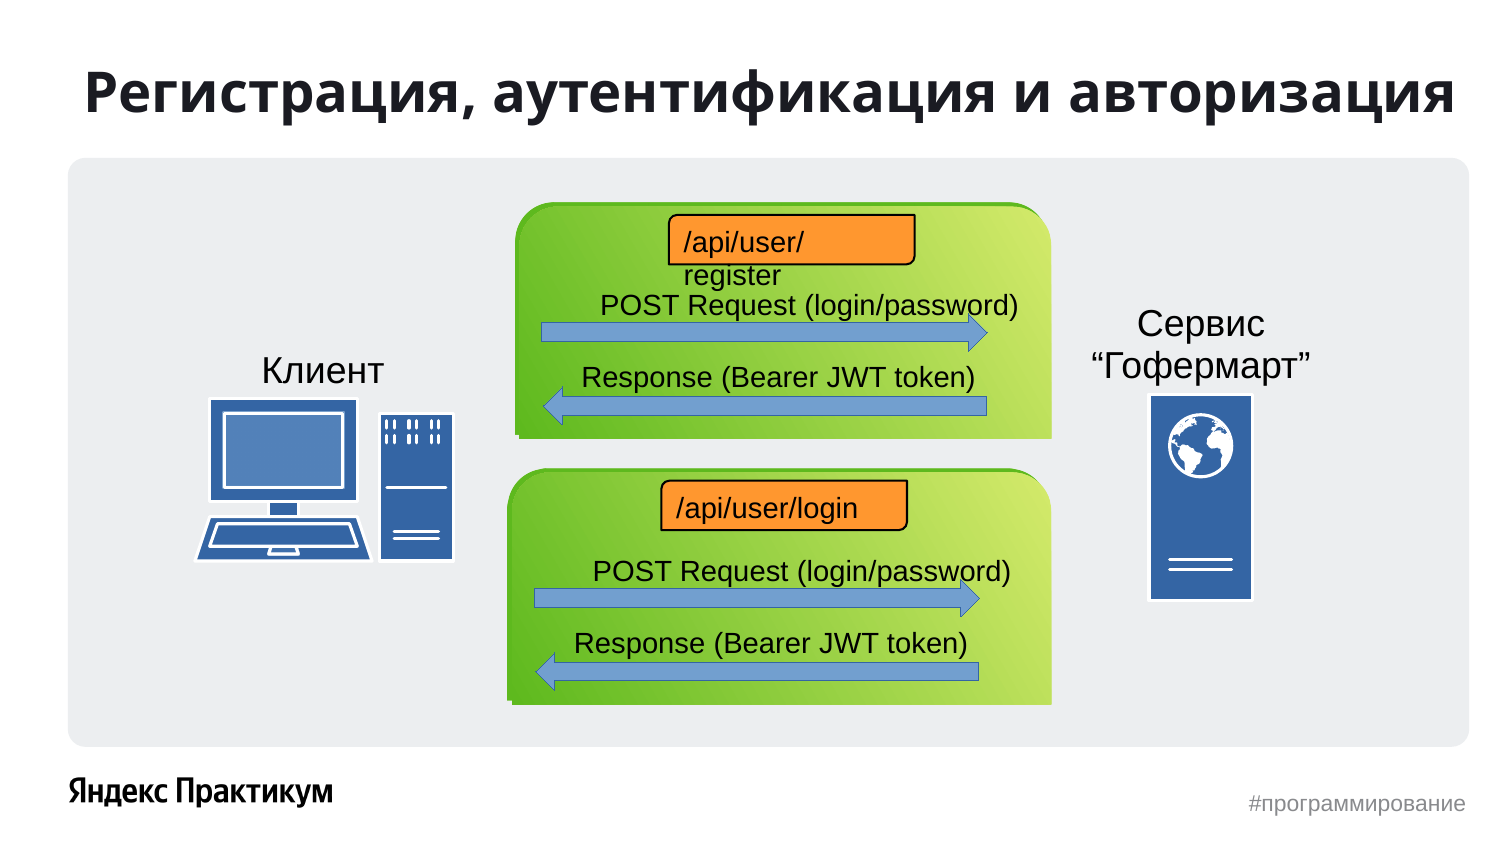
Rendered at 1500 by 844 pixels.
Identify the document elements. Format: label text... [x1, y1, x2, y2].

picture [67, 773, 336, 808]
text_box Response (Bearer JWT token) [558, 619, 984, 668]
text_box [1148, 395, 1253, 601]
text_box POST Request (login/password) [585, 281, 1034, 330]
text_box Клиент [246, 341, 400, 399]
text_box [519, 206, 1052, 439]
text_box POST Request (login/password) [577, 547, 1027, 596]
text_box /api/user/login [661, 484, 908, 532]
text_box [194, 398, 373, 562]
text_box Response (Bearer JWT token) [566, 354, 991, 402]
text_box [379, 413, 454, 561]
text_box [512, 472, 1052, 705]
title Регистрация, аутентификация и авторизация [63, 60, 1470, 158]
text_box Сервис “Гофермарт” [1076, 295, 1327, 395]
text_box /api/user/register [668, 218, 915, 299]
